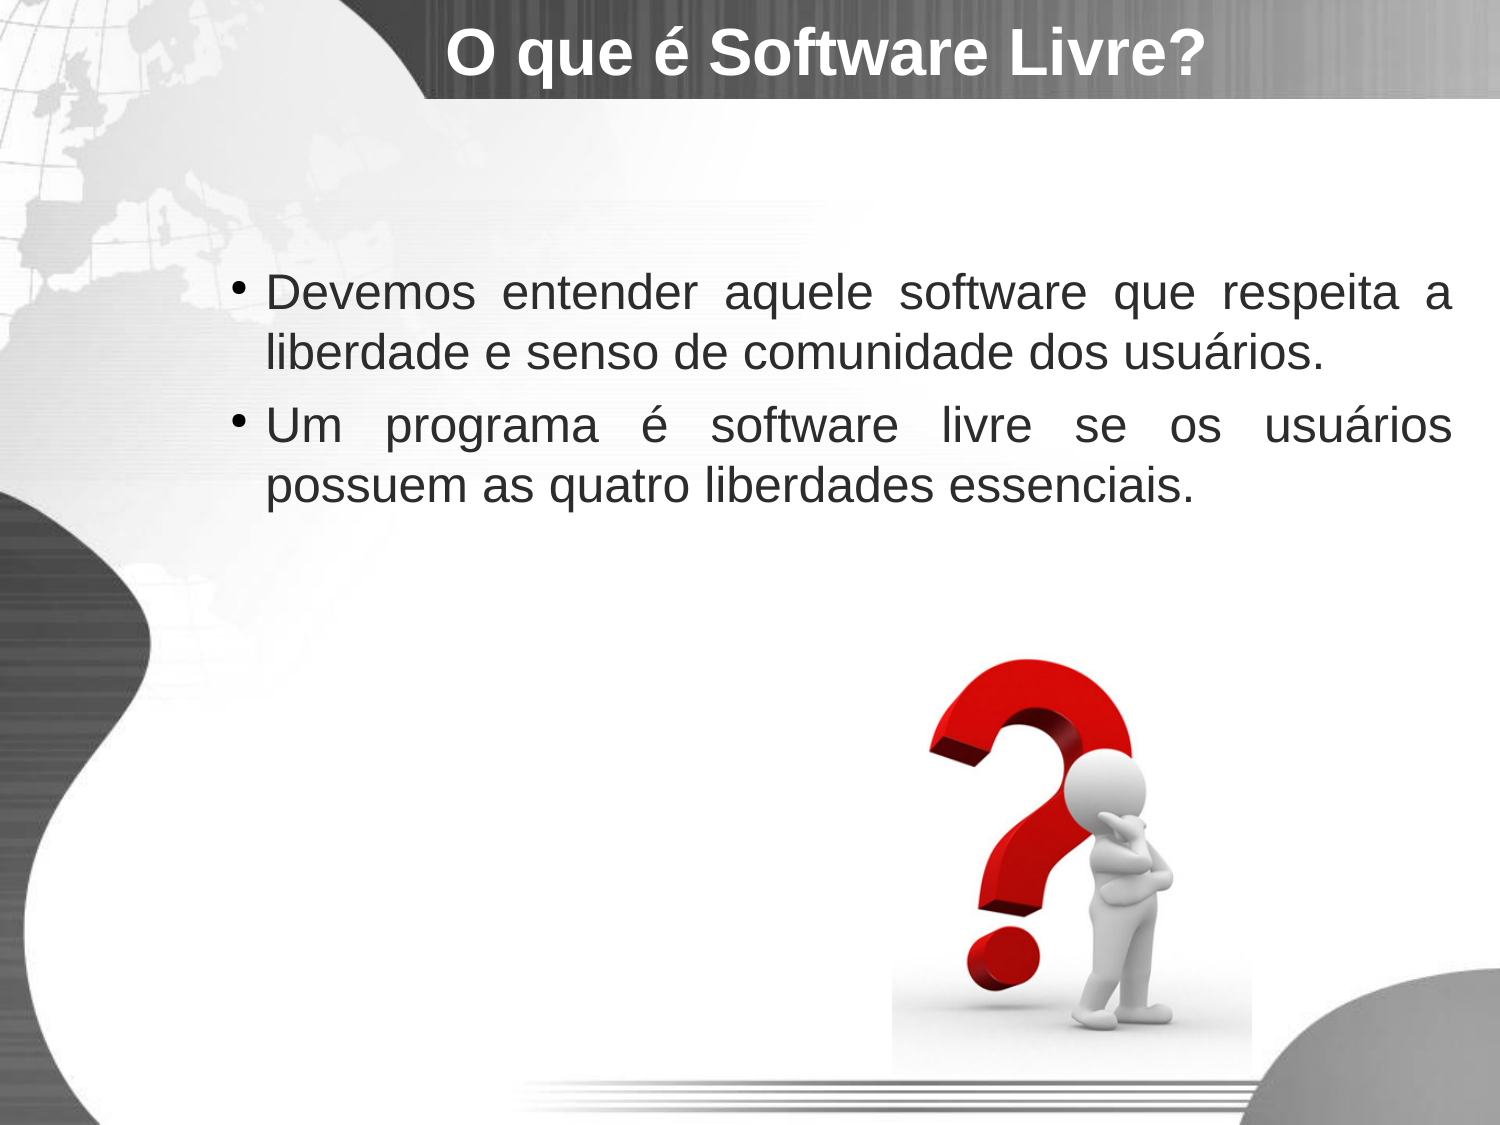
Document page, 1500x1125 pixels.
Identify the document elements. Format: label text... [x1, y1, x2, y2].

title O que é Software Livre? [430, 0, 1489, 105]
picture [0, 0, 1500, 1125]
list Devemos entender aquele software que respeita a liberdade e senso de comunidade dos usuários. Um programa é software livre se os usuários possuem as quatro liberdades essenciais. [159, 252, 1468, 597]
